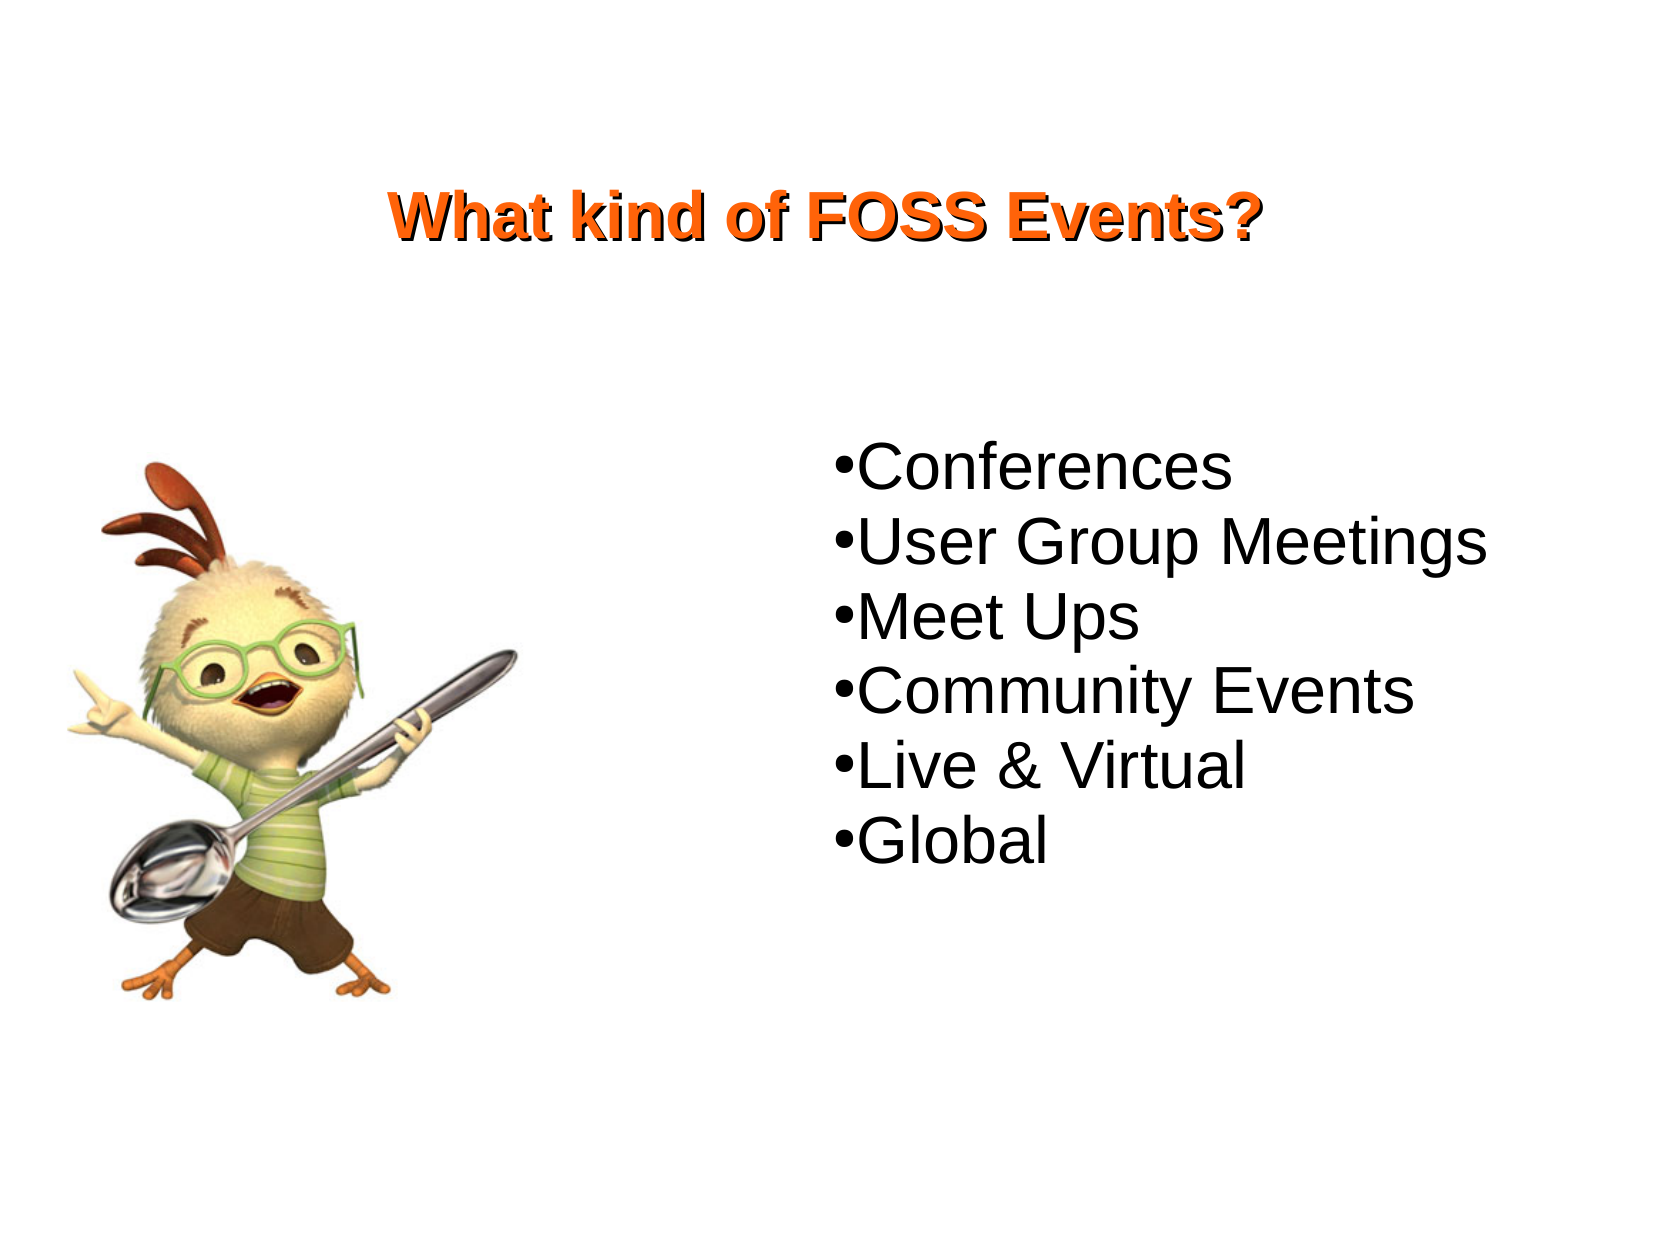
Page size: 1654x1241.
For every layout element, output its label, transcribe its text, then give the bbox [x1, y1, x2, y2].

text_box Conferences User Group Meetings Meet Ups Community Events Live & Virtual Global [832, 337, 1538, 970]
subtitle What kind of FOSS Events? [82, 56, 1571, 376]
picture [56, 452, 526, 1013]
